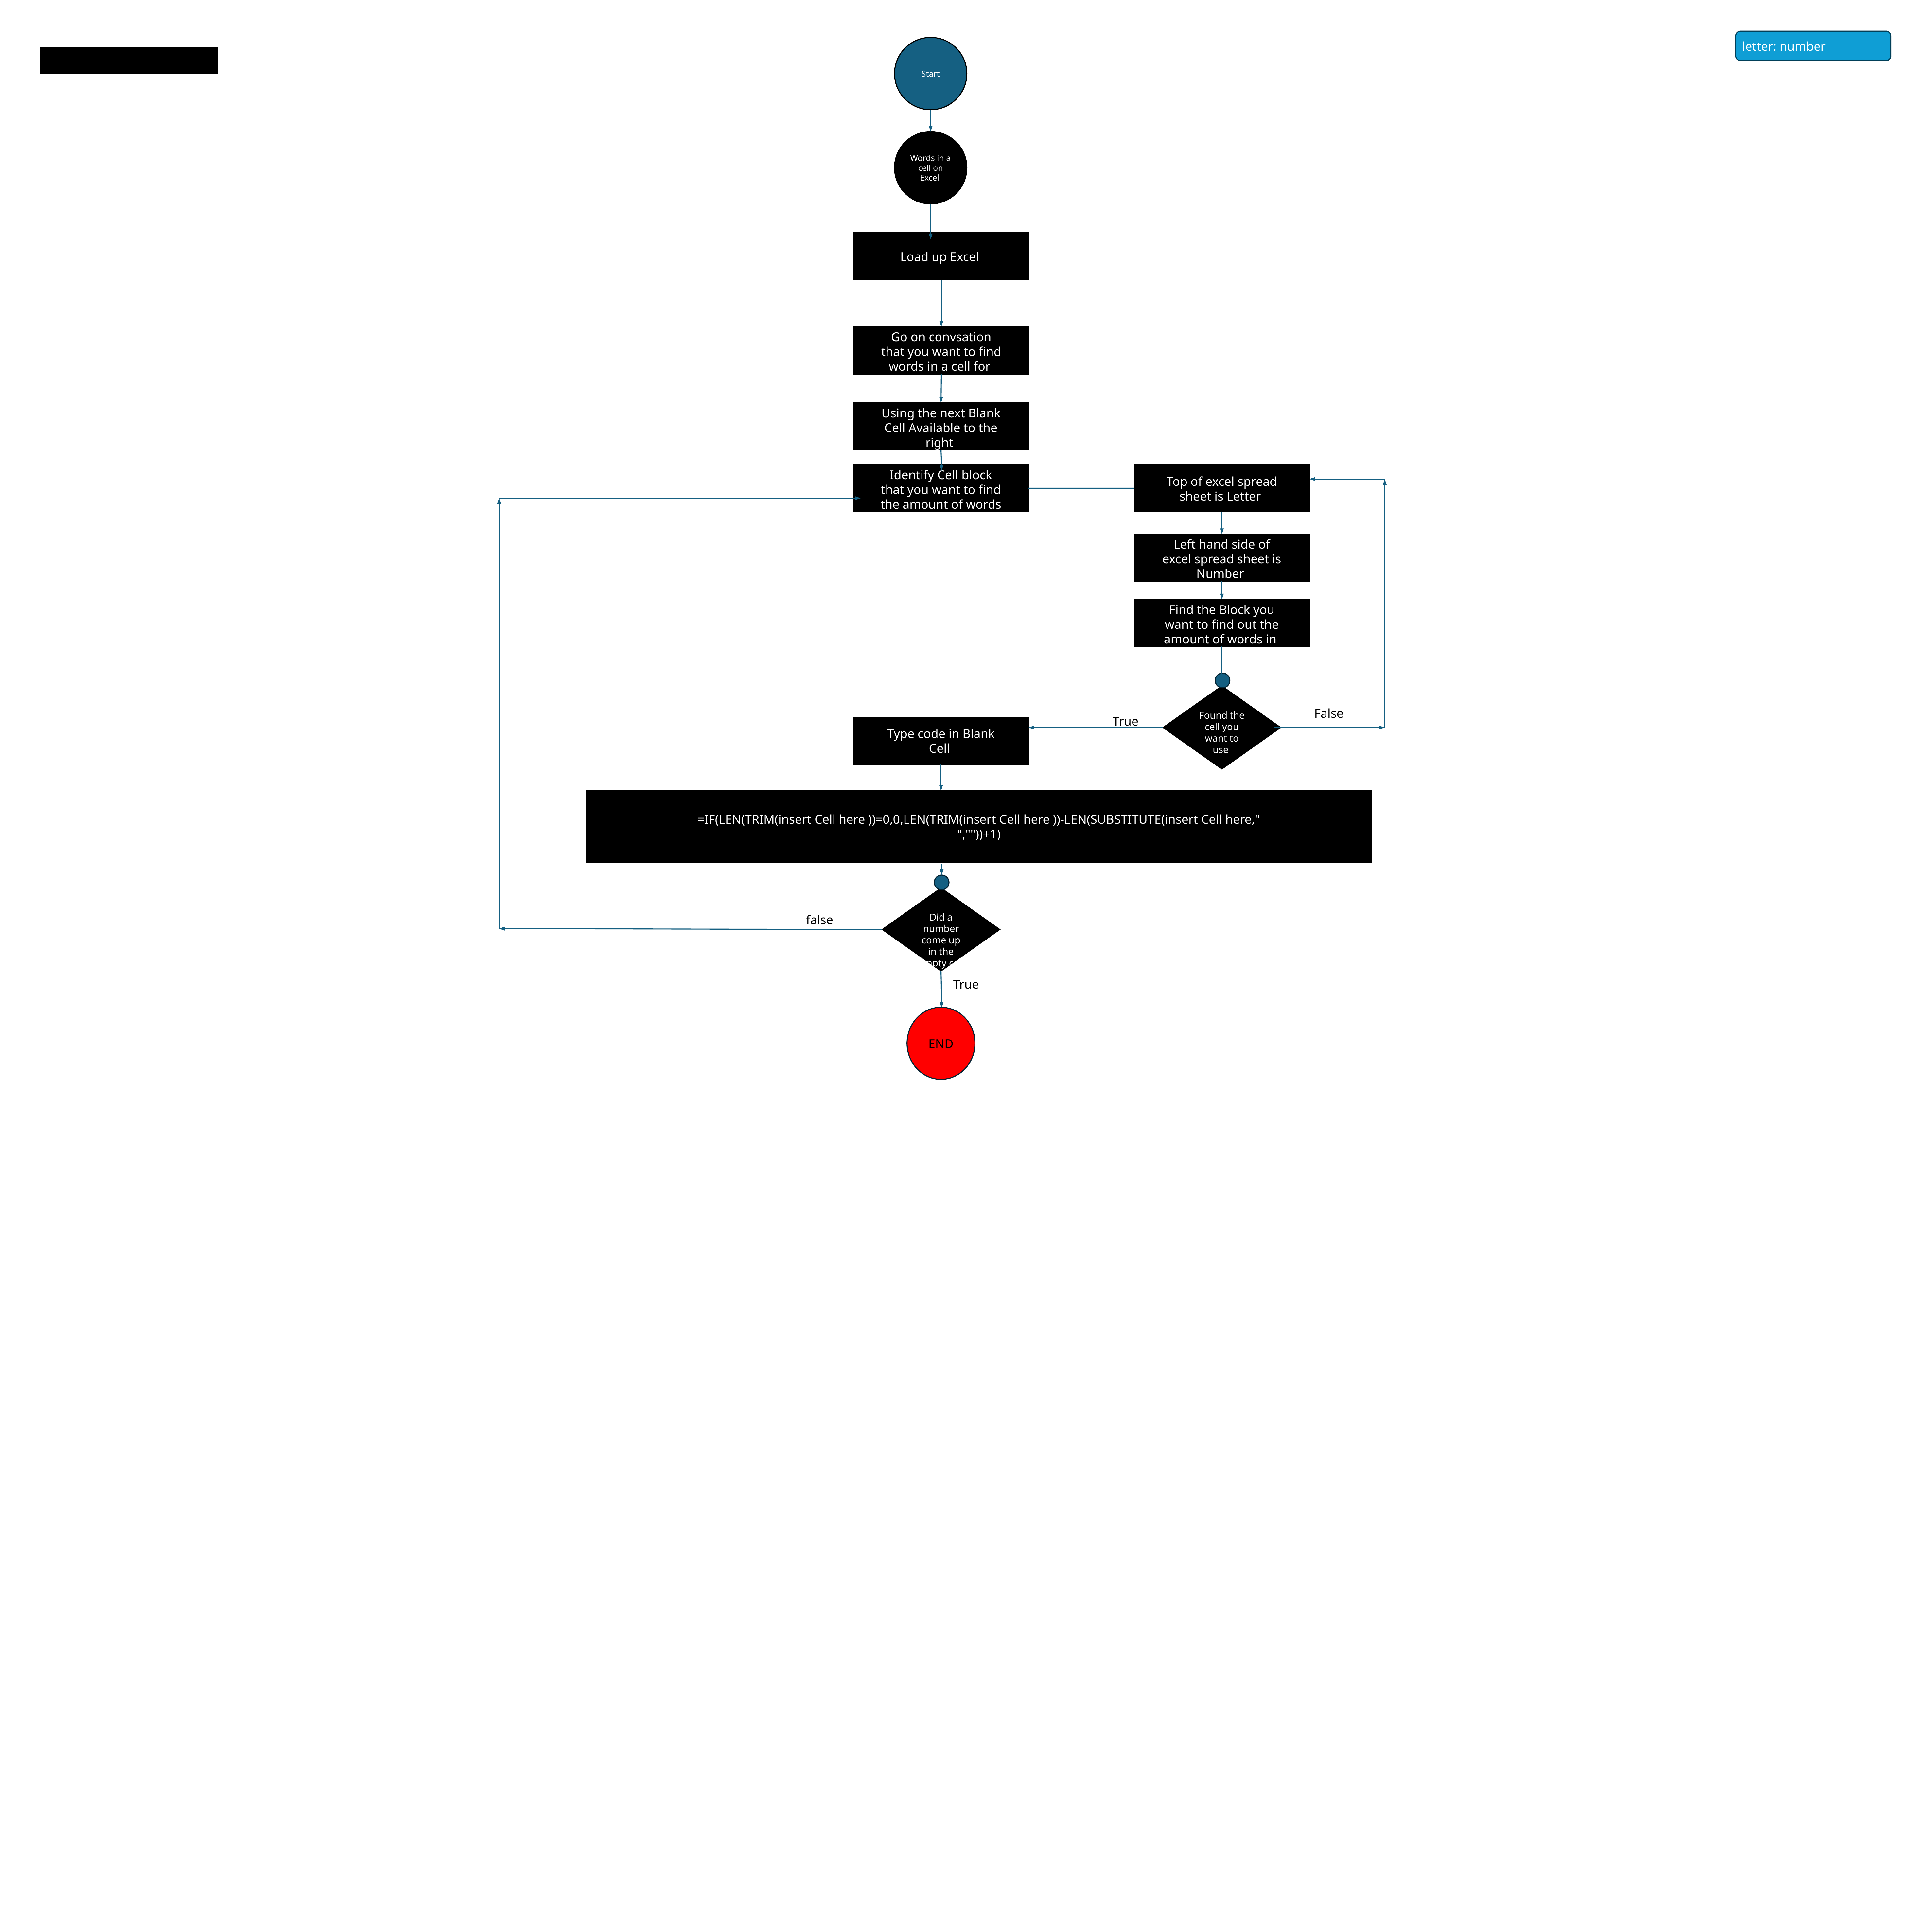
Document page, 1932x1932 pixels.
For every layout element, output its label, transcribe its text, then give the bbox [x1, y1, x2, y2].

text_box Go on convsation that you want to find words in a cell for [854, 327, 1029, 374]
text_box Start [894, 37, 967, 110]
text_box Find the Block you want to find out the amount of words in [1134, 599, 1309, 646]
text_box False [1309, 703, 1351, 723]
text_box Left hand side of excel spread sheet is Number [1134, 534, 1309, 581]
text_box Words in a cell on Excel [894, 132, 967, 204]
text_box =IF(LEN(TRIM(insert Cell here ))=0,0,LEN(TRIM(insert Cell here ))-LEN(SUBSTITUTE(insert Cell here," ",""))+1) [586, 791, 1372, 862]
text_box END [907, 1007, 975, 1080]
text_box Top of excel spread sheet is Letter [1134, 465, 1309, 512]
text_box letter: number [1736, 31, 1891, 61]
text_box Using the next Blank Cell Available to the right [853, 403, 1028, 450]
text_box [934, 875, 949, 890]
text_box Found the cell you want to use [1163, 687, 1280, 769]
text_box [1215, 673, 1230, 688]
text_box false [801, 909, 837, 930]
text_box Type code in Blank Cell [853, 717, 1028, 764]
text_box Identify Cell block that you want to find the amount of words for [853, 465, 1028, 512]
text_box True [1108, 711, 1143, 731]
text_box [41, 48, 218, 74]
text_box True [948, 974, 984, 994]
text_box Did a number come up in the empty cell [883, 889, 1000, 971]
text_box Load up Excel [854, 233, 1029, 280]
